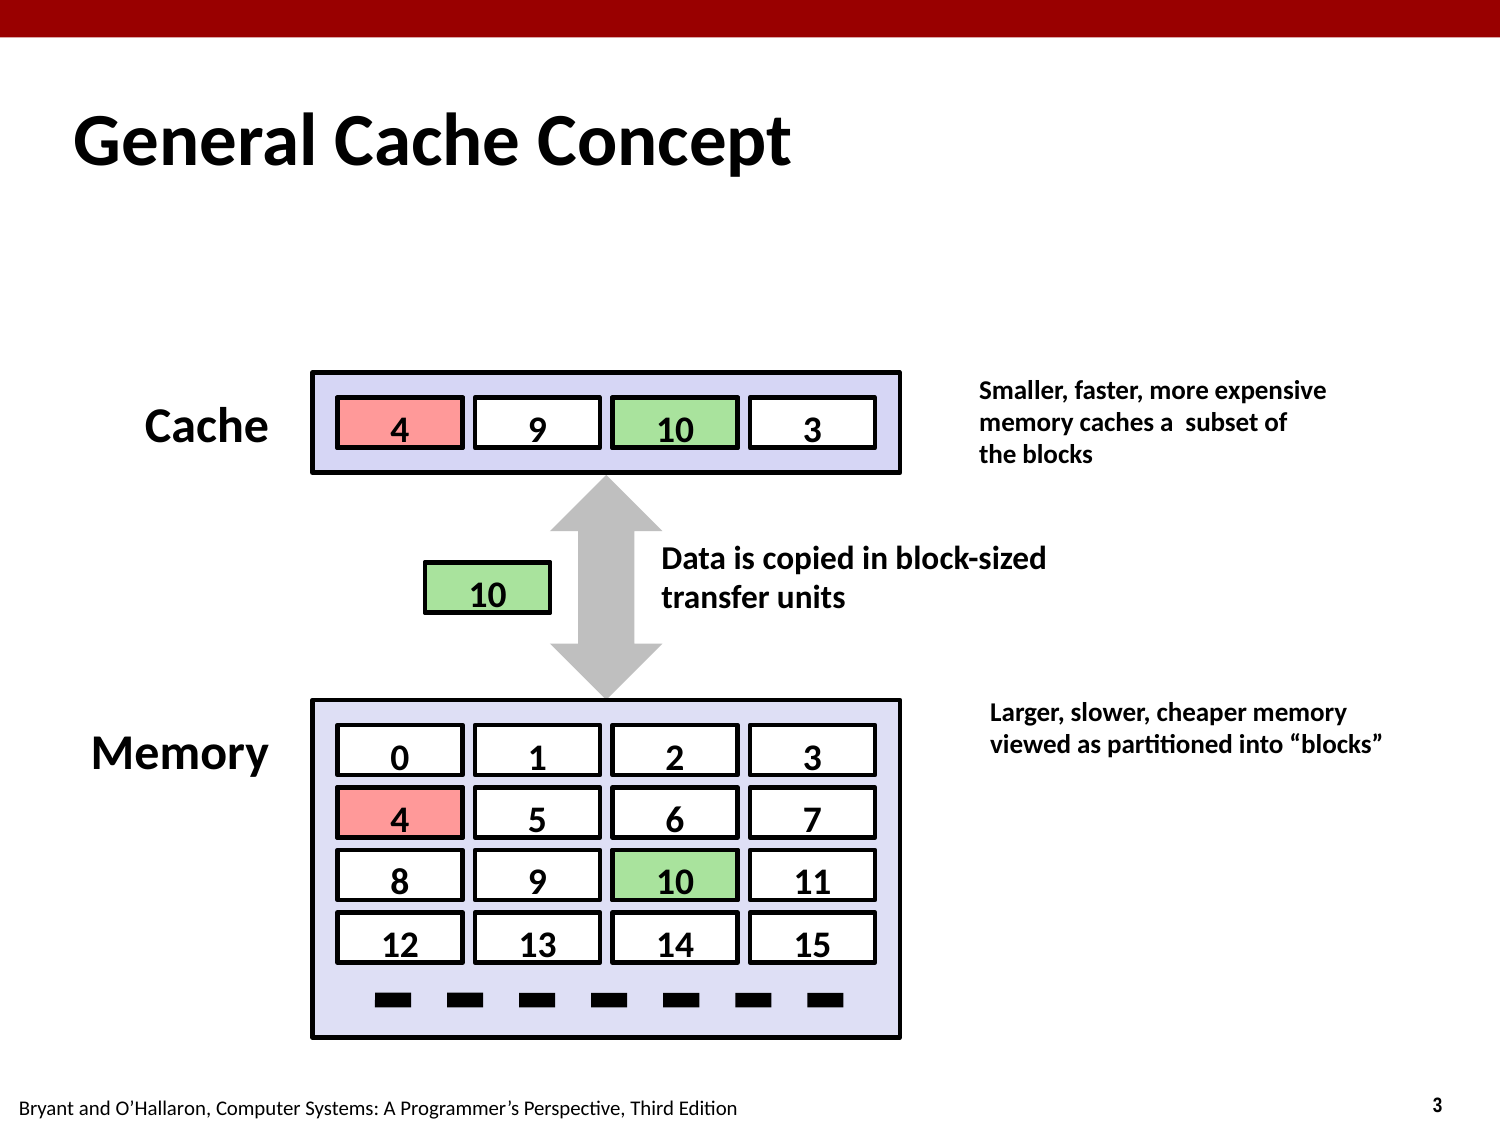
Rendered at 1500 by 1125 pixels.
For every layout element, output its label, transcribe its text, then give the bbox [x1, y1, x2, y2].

text_box Data is copied in block-sized transfer units [646, 530, 1113, 625]
text_box 7 [750, 787, 875, 838]
text_box 9 [474, 397, 600, 448]
text_box 6 [612, 787, 738, 838]
text_box 9 [474, 849, 600, 900]
title General Cache Concept [58, 72, 1304, 198]
text_box 10 [612, 849, 738, 900]
text_box 2 [612, 725, 738, 775]
text_box 1 [474, 725, 600, 775]
text_box 0 [337, 725, 463, 775]
text_box Cache [130, 385, 285, 461]
text_box 10 [612, 397, 738, 448]
text_box 3 [750, 725, 875, 775]
text_box [312, 372, 900, 473]
text_box Memory [75, 712, 285, 788]
text_box 15 [750, 912, 875, 963]
text_box [312, 474, 900, 1038]
text_box 12 [337, 912, 463, 963]
text_box 11 [750, 849, 875, 900]
text_box 14 [612, 912, 738, 963]
text_box Larger, slower, cheaper memory viewed as partitioned into “blocks” [975, 687, 1399, 768]
text_box 10 [425, 562, 550, 613]
text_box 3 [750, 397, 875, 448]
text_box 13 [474, 912, 600, 963]
text_box Smaller, faster, more expensive memory caches a subset of the blocks [964, 366, 1342, 478]
text_box 5 [474, 787, 600, 838]
text_box 4 [337, 787, 463, 838]
text_box 4 [337, 397, 463, 448]
text_box 8 [337, 849, 463, 900]
